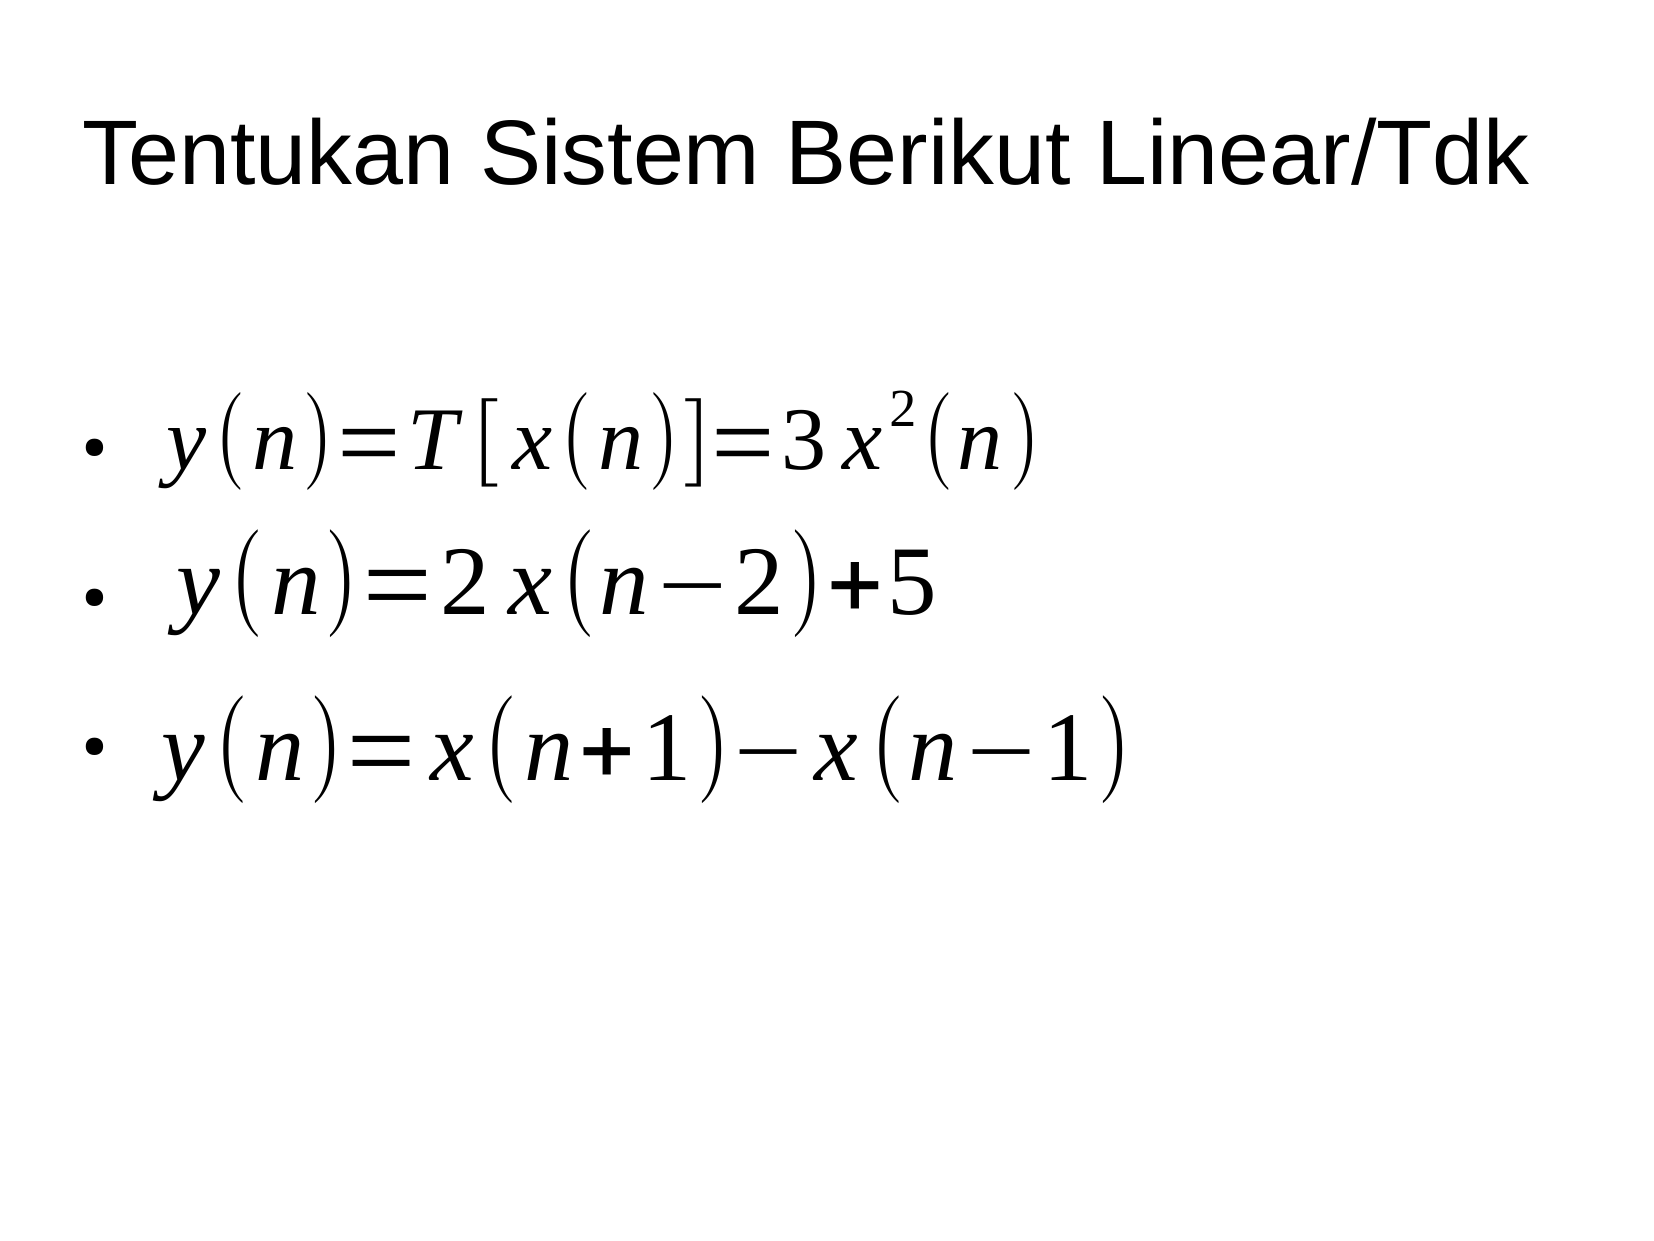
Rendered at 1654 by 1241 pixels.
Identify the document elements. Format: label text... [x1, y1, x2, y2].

subtitle [82, 259, 1571, 939]
title Tentukan Sistem Berikut Linear/Tdk [82, 49, 1571, 257]
